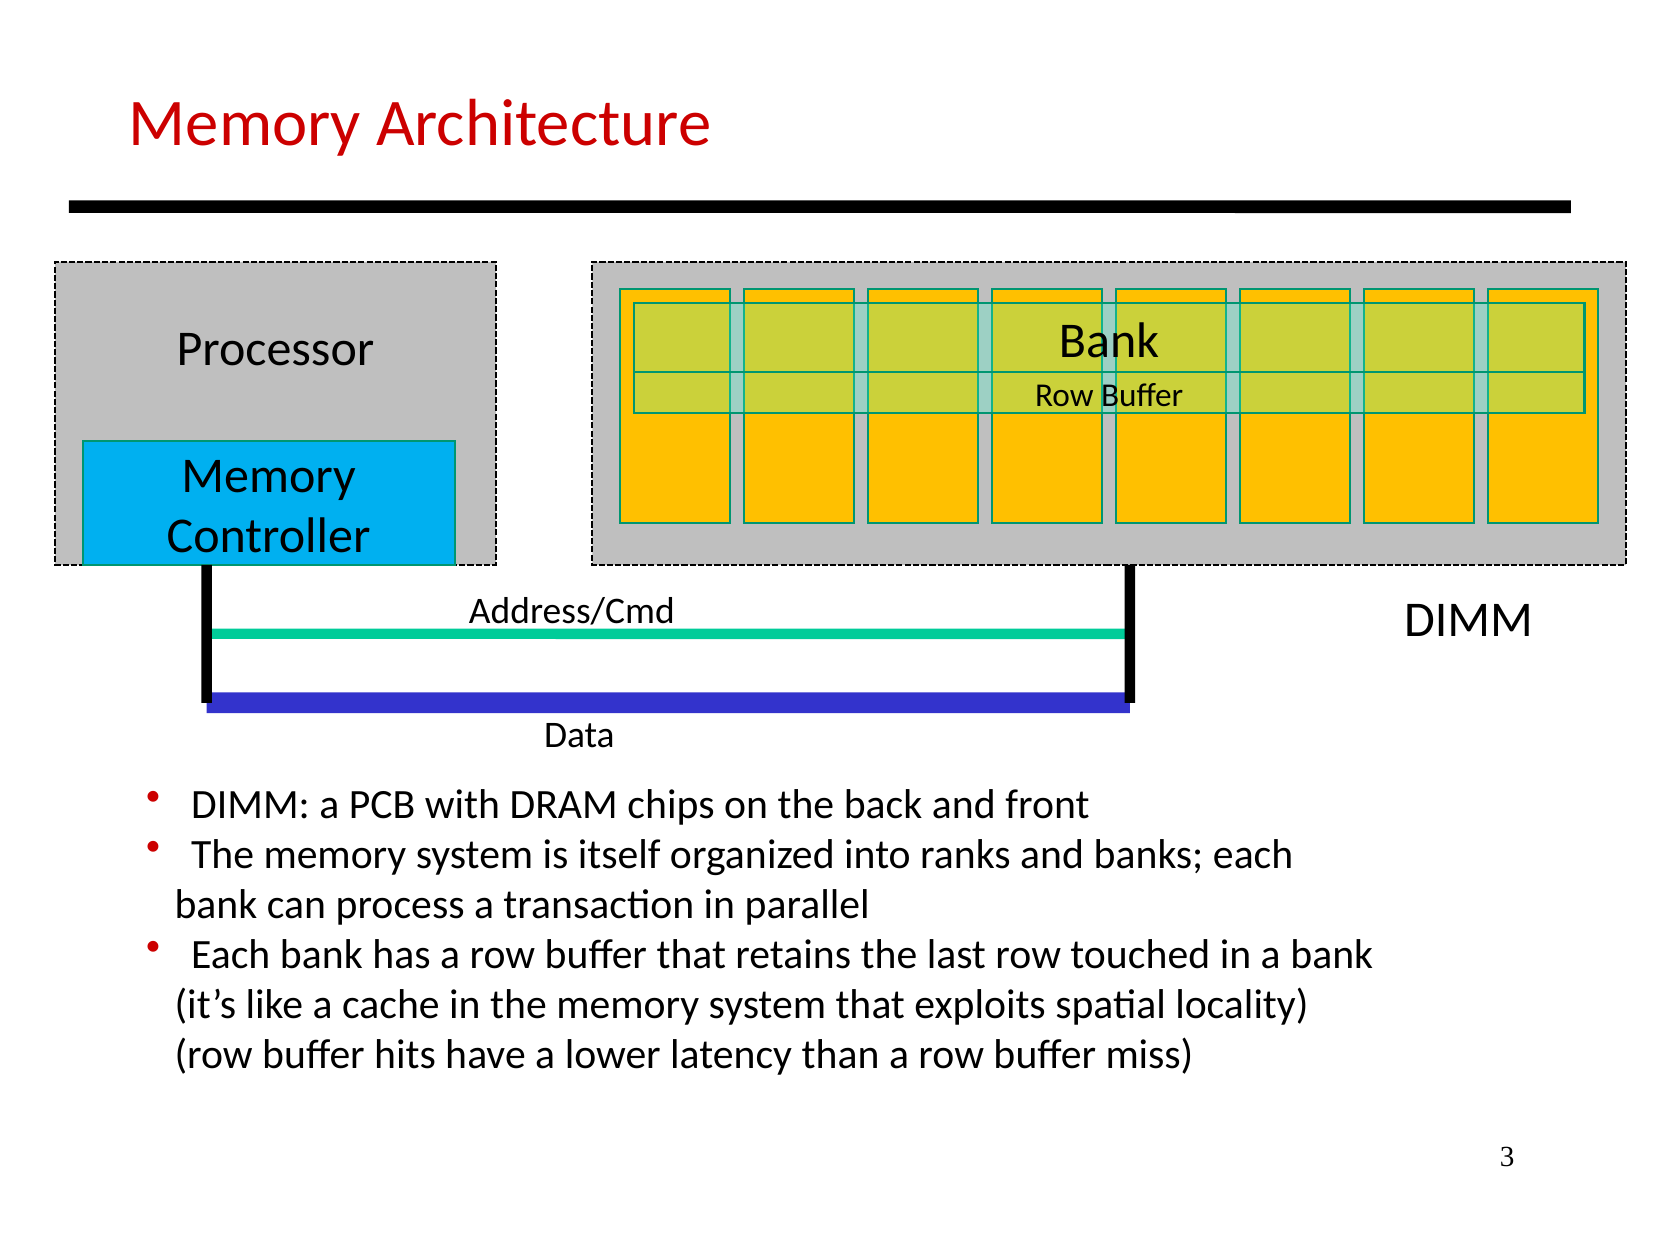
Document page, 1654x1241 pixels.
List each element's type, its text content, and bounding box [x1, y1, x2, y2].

text_box Data [529, 702, 630, 763]
text_box Processor [55, 261, 496, 565]
text_box Bank [633, 303, 1585, 371]
text_box Memory Architecture [114, 71, 727, 167]
text_box Memory Controller [82, 440, 455, 565]
text_box [592, 261, 1626, 565]
text_box DIMM [1389, 578, 1548, 654]
text_box Row Buffer [633, 371, 1585, 414]
text_box DIMM: a PCB with DRAM chips on the back and front The memory system is itself organized into ranks and banks; each bank can process a transaction in parallel Each bank has a row buffer that retains the last row touched in a bank (it’s like a cache in the memory system that exploits spatial locality) (row buffer hits have a lower latency than a row buffer miss) [131, 769, 1389, 1085]
text_box Address/Cmd [454, 578, 691, 639]
slide_number <number> [1185, 1129, 1530, 1213]
